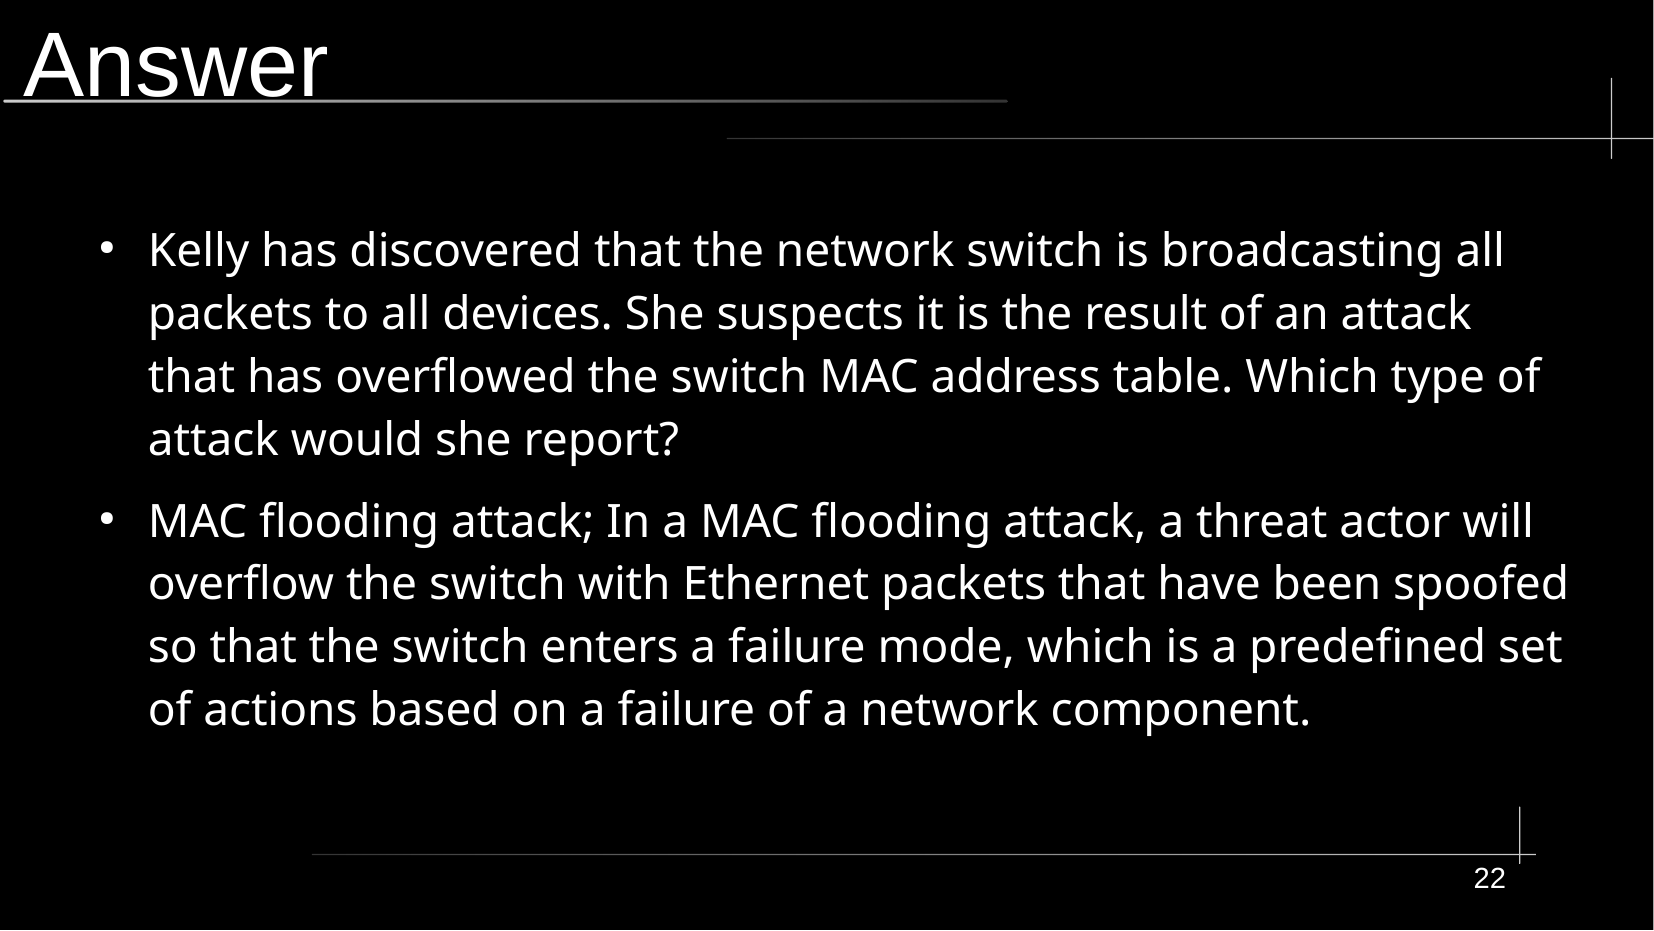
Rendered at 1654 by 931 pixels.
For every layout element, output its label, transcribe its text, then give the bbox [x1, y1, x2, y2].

list Kelly has discovered that the network switch is broadcasting all packets to all devices. She suspects it is the result of an attack that has overflowed the switch MAC address table. Which type of attack would she report? MAC flooding attack; In a MAC flooding attack, a threat actor will overflow the switch with Ethernet packets that have been spoofed so that the switch enters a failure mode, which is a predefined set of actions based on a failure of a network component. [82, 217, 1571, 758]
title Answer [23, 11, 1589, 119]
